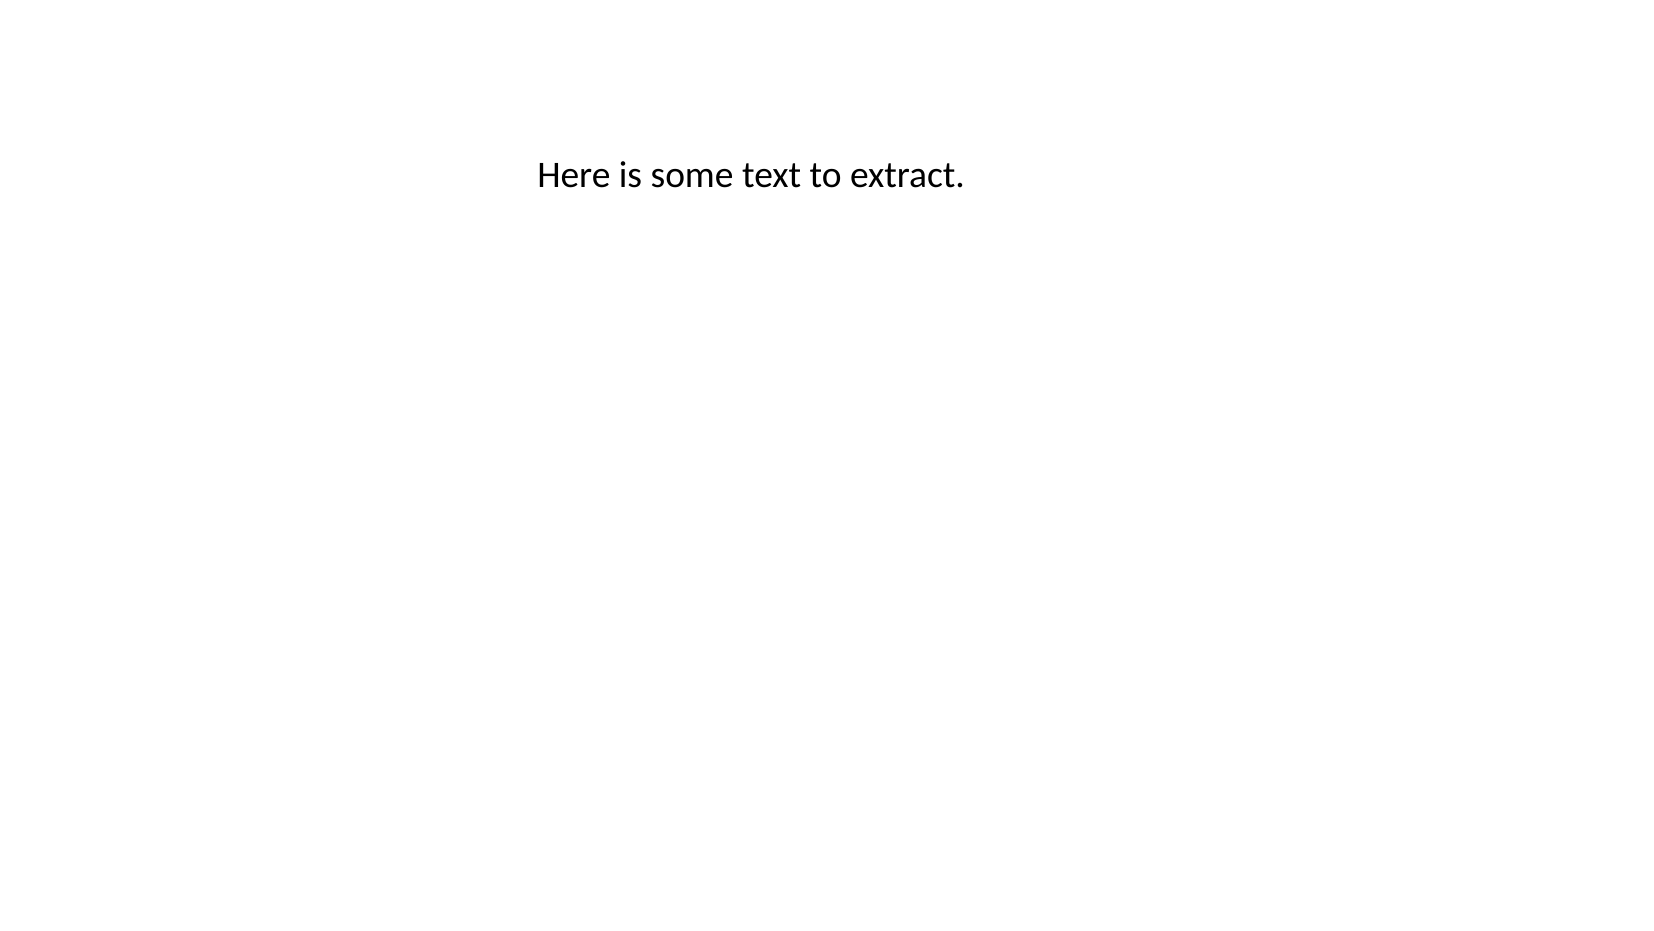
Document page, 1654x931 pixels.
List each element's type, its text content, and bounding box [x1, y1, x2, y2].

text_box Here is some text to extract. [522, 142, 986, 203]
